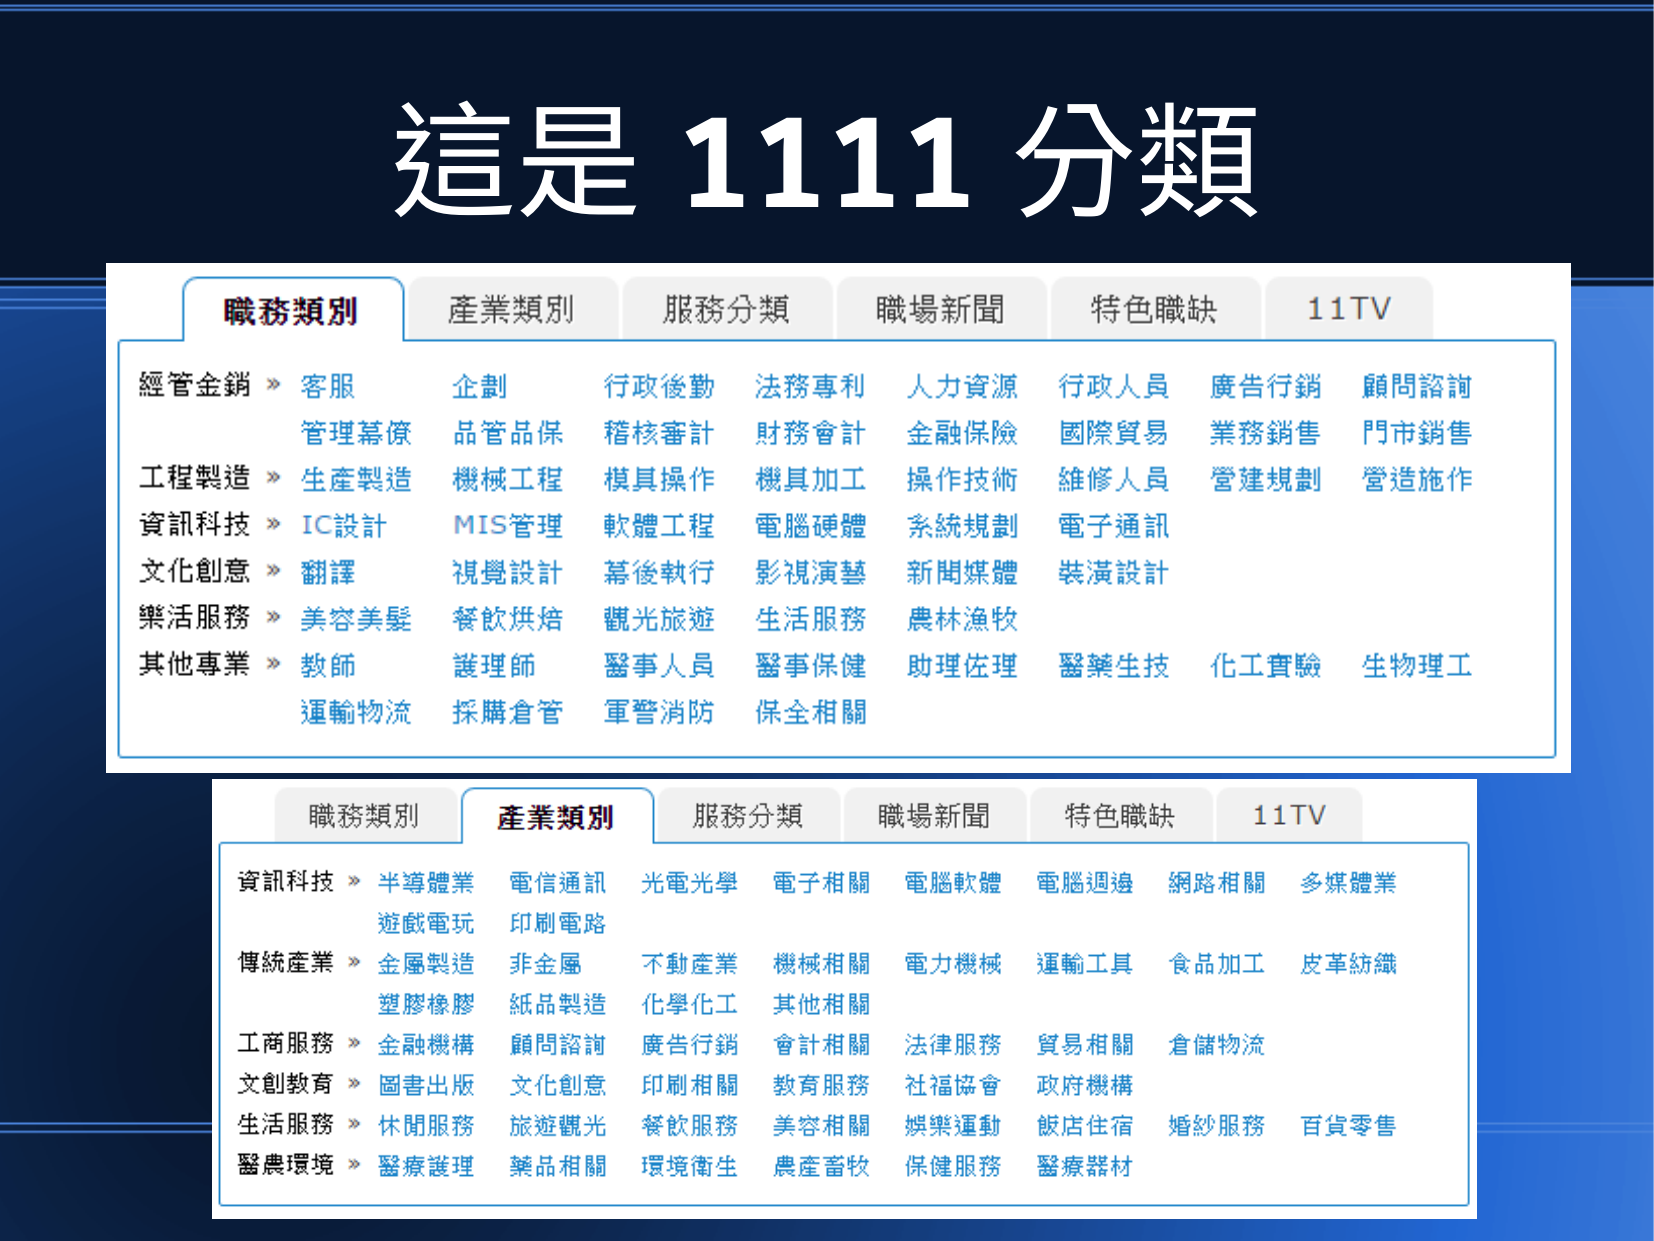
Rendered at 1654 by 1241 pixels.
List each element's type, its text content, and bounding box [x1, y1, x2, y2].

picture [0, 0, 1654, 1241]
title 這是1111分類 [82, 49, 1571, 257]
